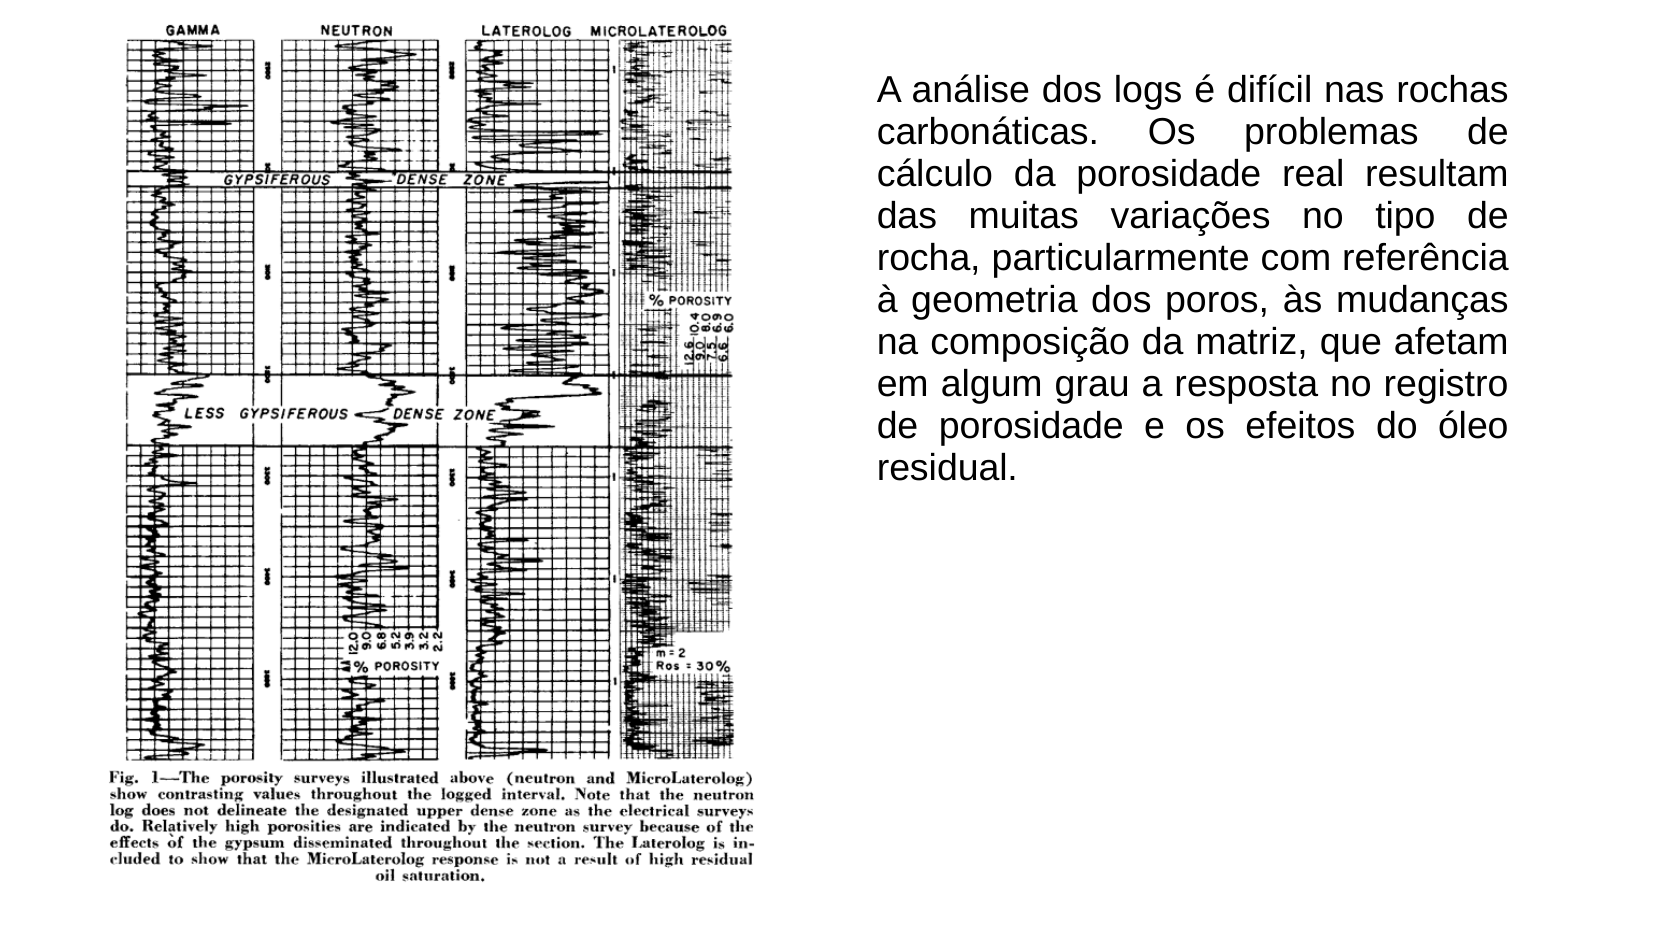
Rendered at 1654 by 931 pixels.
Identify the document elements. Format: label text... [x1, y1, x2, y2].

picture [94, 11, 767, 895]
text_box A análise dos logs é difícil nas rochas carbonáticas. Os problemas de cálculo da porosidade real resultam das muitas variações no tipo de rocha, particularmente com referência à geometria dos poros, às mudanças na composição da matriz, que afetam em algum grau a resposta no registro de porosidade e os efeitos do óleo residual. [862, 61, 1524, 875]
